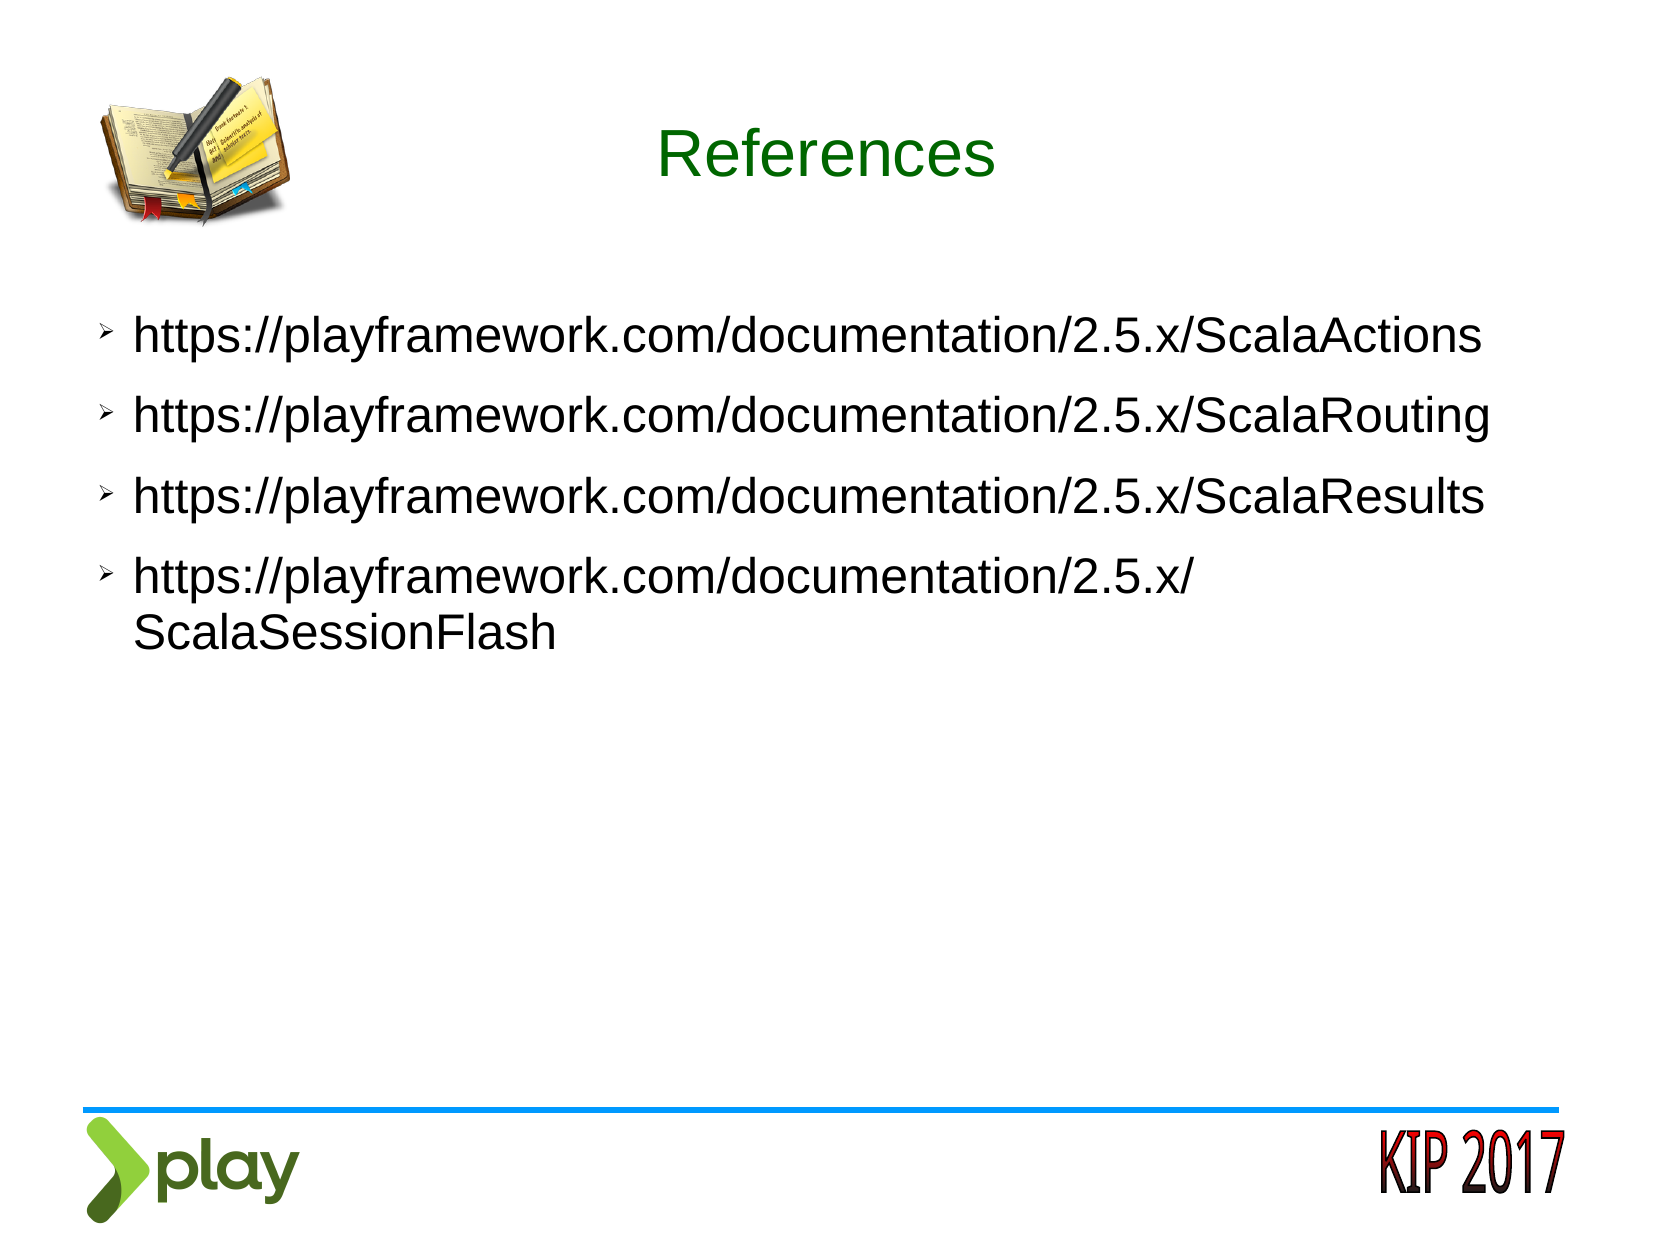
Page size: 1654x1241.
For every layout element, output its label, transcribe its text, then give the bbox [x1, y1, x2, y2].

text_box https://playframework.com/documentation/2.5.x/ScalaActions https://playframework.com/documentation/2.5.x/ScalaRouting https://playframework.com/documentation/2.5.x/ScalaResults https://playframework.com/documentation/2.5.x/ScalaSessionFlash [82, 299, 1560, 1052]
picture [68, 1111, 308, 1229]
title References [82, 49, 1571, 257]
